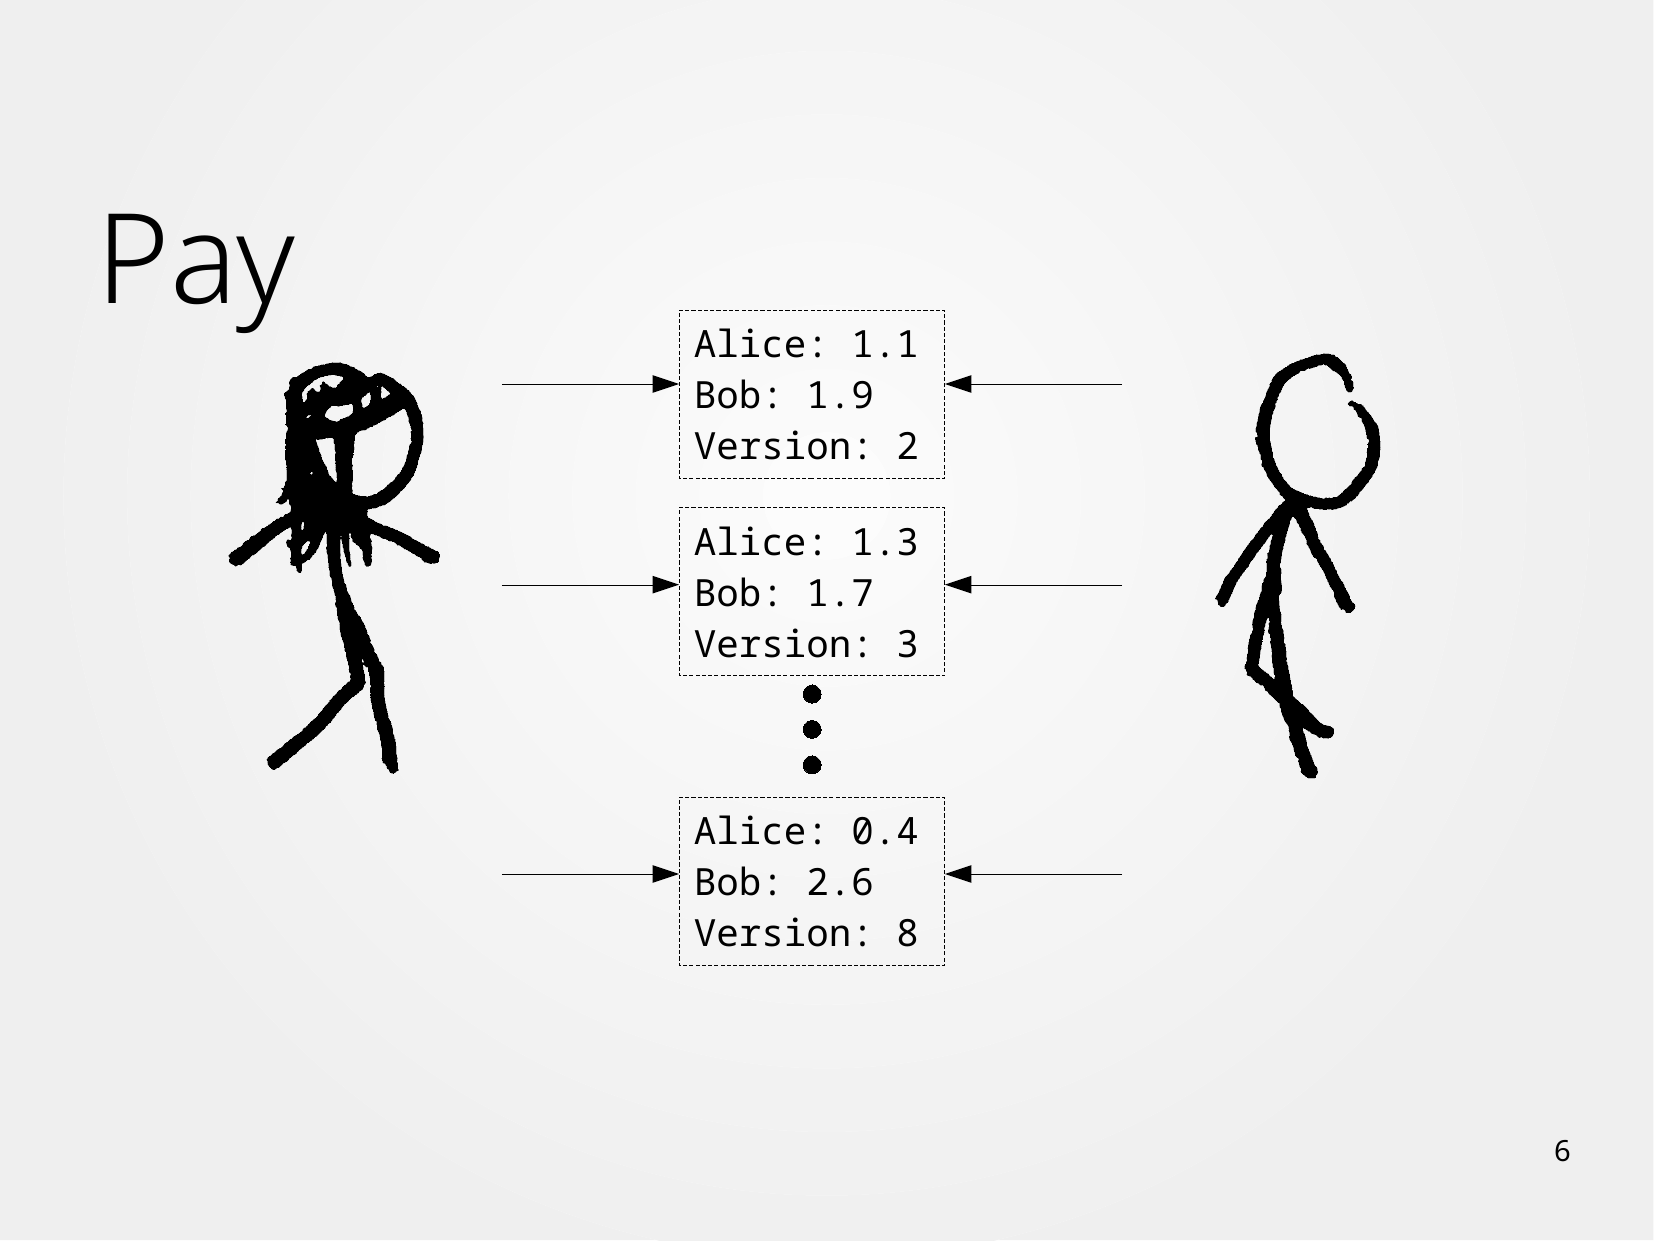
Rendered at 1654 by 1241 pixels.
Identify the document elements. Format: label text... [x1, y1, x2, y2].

text_box Alice: 1.1 Bob: 1.9 Version: 2 [679, 310, 945, 456]
title Pay [31, 169, 1612, 318]
text_box Alice: 1.3 Bob: 1.7 Version: 3 [679, 507, 945, 654]
picture [1210, 348, 1385, 783]
text_box [803, 755, 822, 774]
picture [226, 360, 443, 774]
text_box Alice: 0.4 Bob: 2.6 Version: 8 [679, 797, 945, 943]
text_box [803, 684, 822, 704]
text_box [803, 720, 822, 739]
